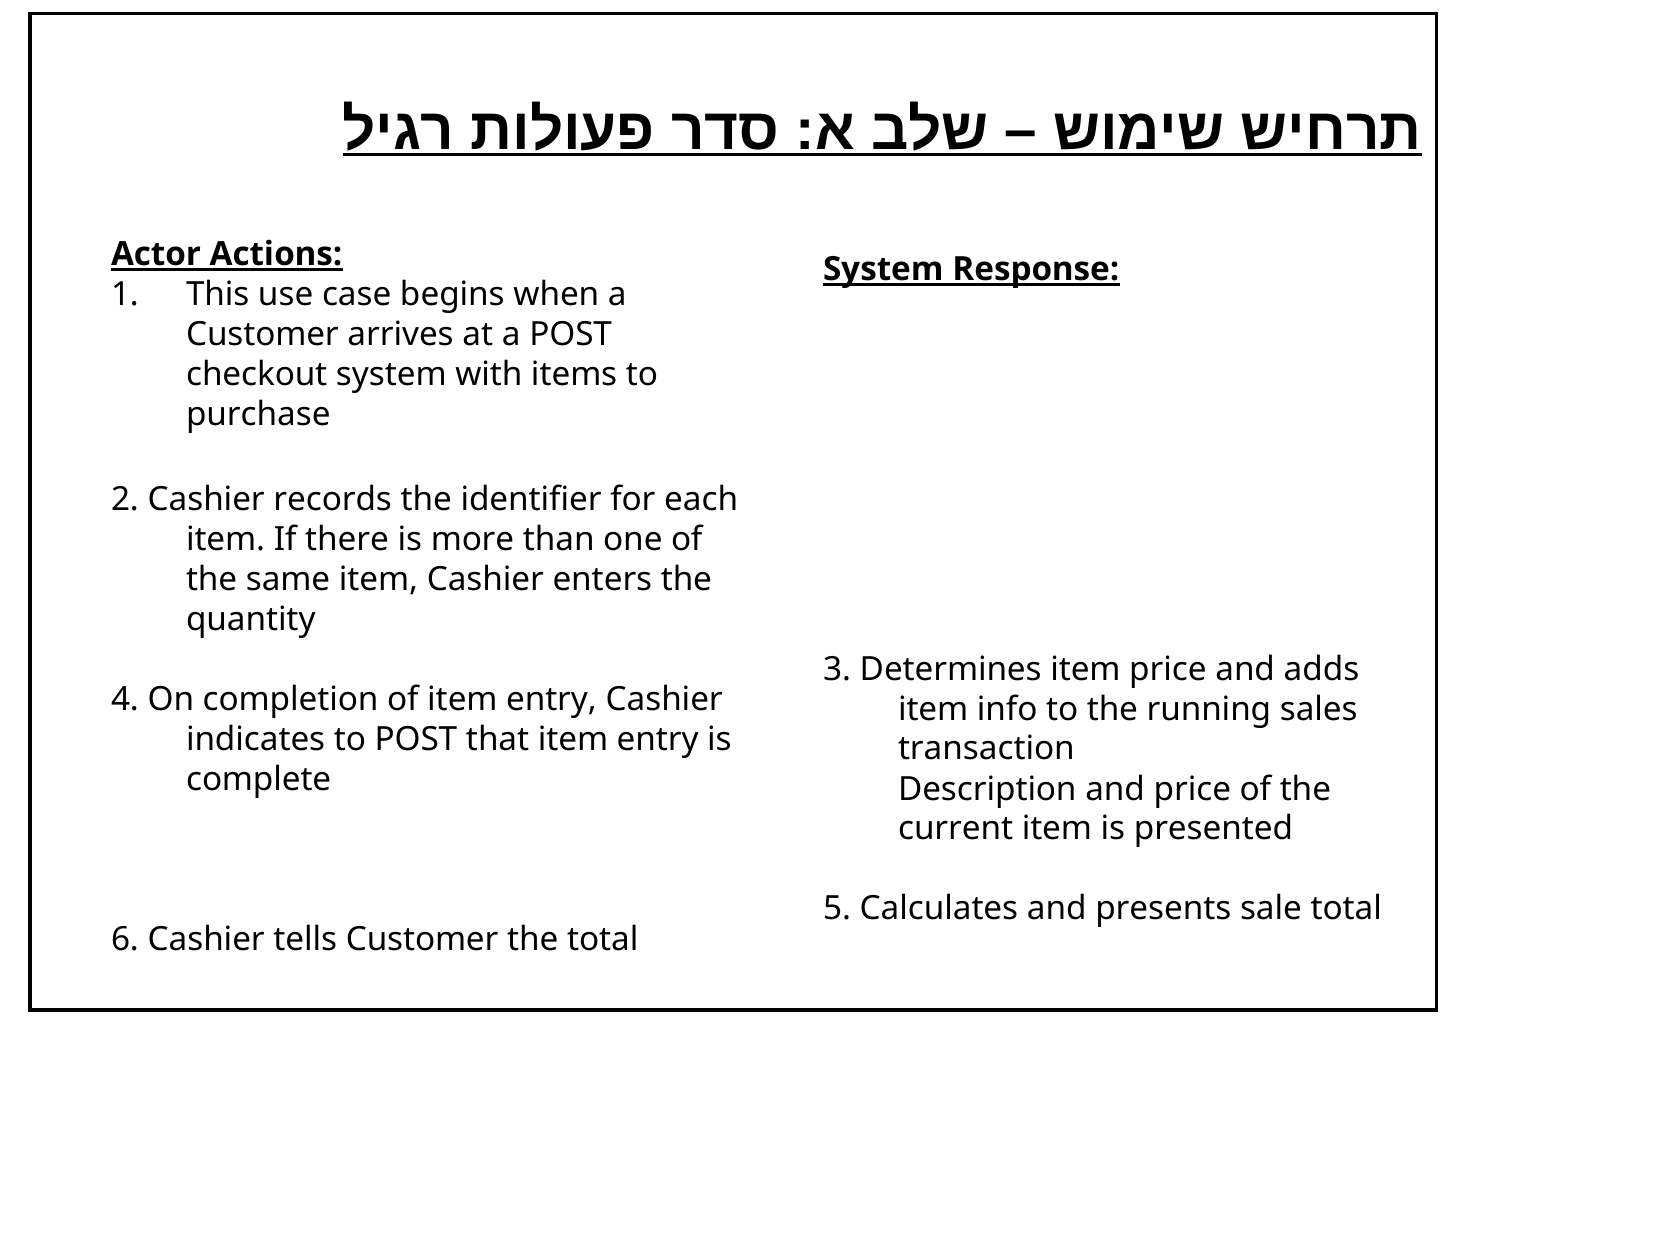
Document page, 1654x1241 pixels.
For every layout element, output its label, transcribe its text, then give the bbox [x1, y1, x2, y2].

text_box תרחיש שימוש – שלב א: סדר פעולות רגיל [30, 13, 1437, 1011]
